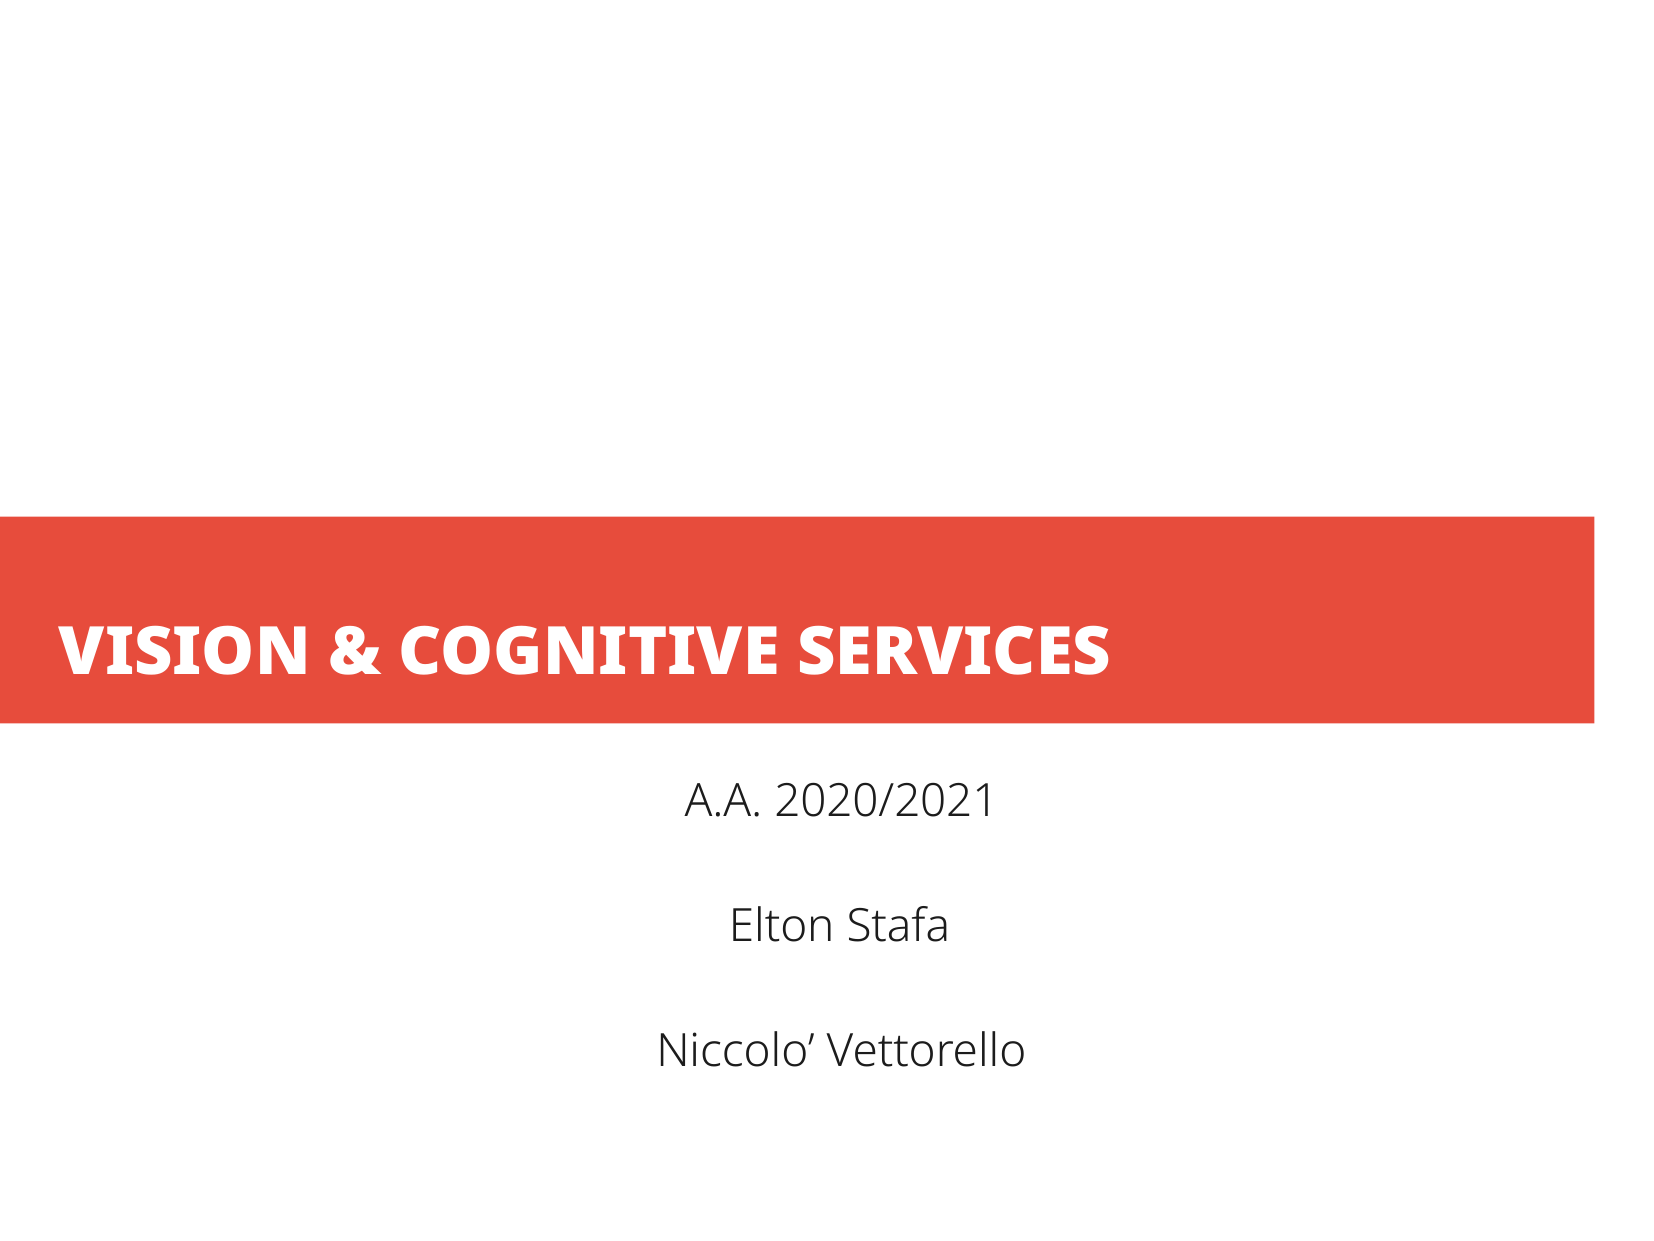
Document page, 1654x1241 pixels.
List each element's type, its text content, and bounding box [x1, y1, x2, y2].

subtitle A.A. 2020/2021 Elton Stafa Niccolo’ Vettorello [88, 767, 1595, 1182]
title VISION & COGNITIVE SERVICES [59, 546, 1595, 694]
